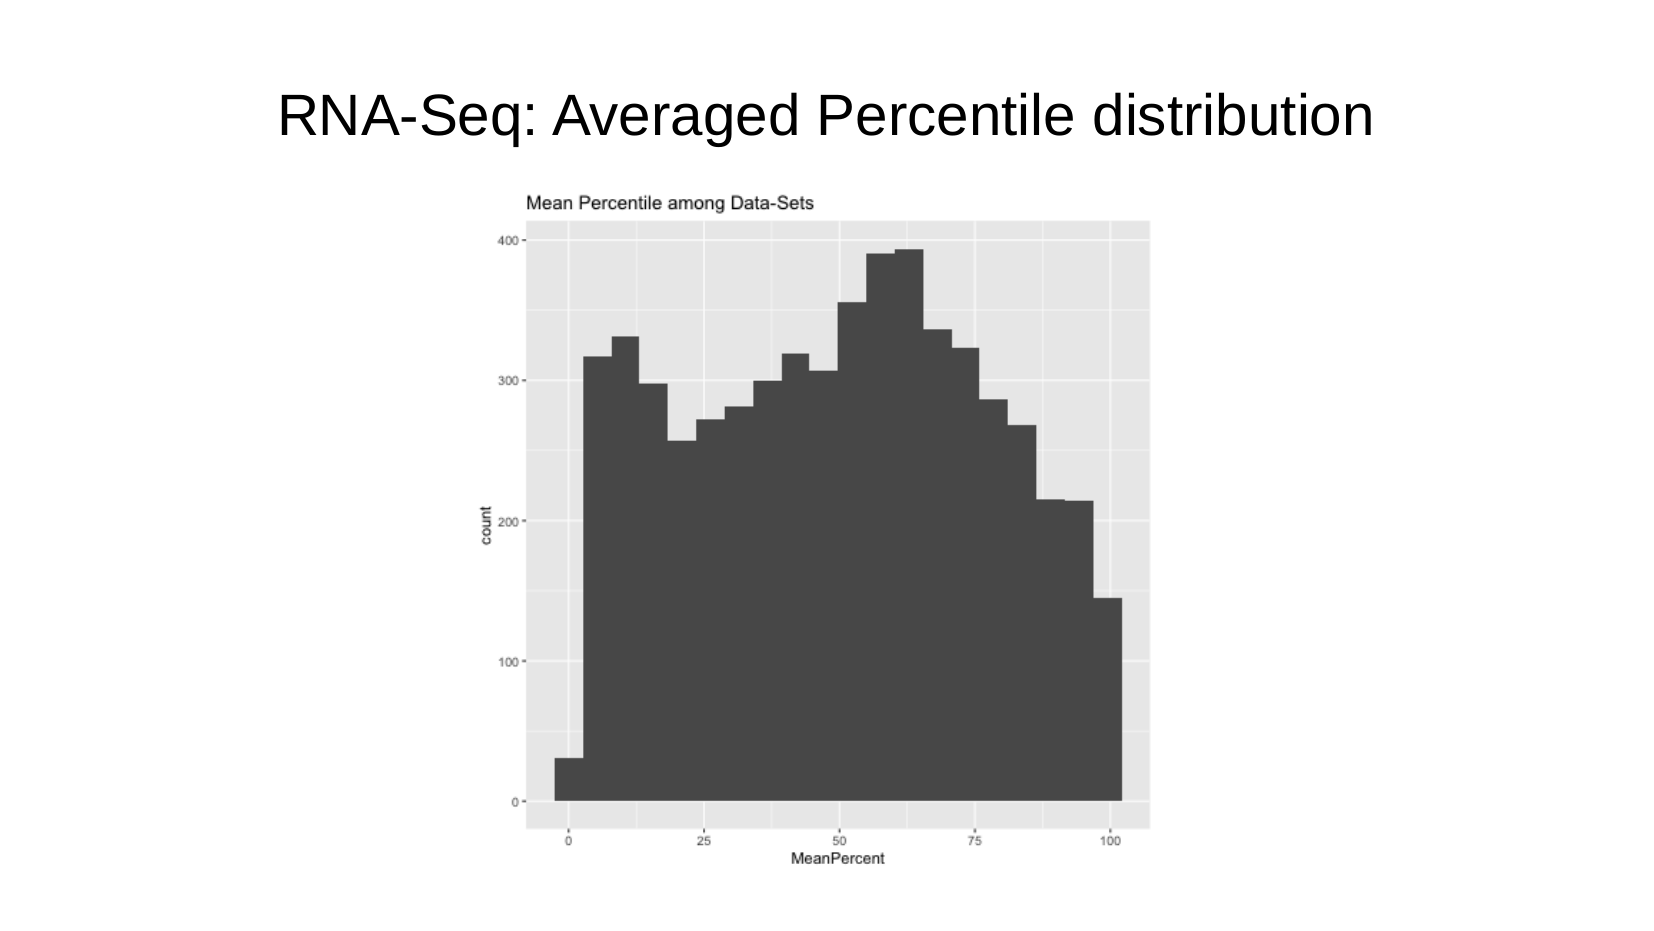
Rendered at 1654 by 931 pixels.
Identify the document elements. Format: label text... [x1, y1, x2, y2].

picture [472, 188, 1158, 875]
title RNA-Seq: Averaged Percentile distribution [82, 37, 1571, 193]
